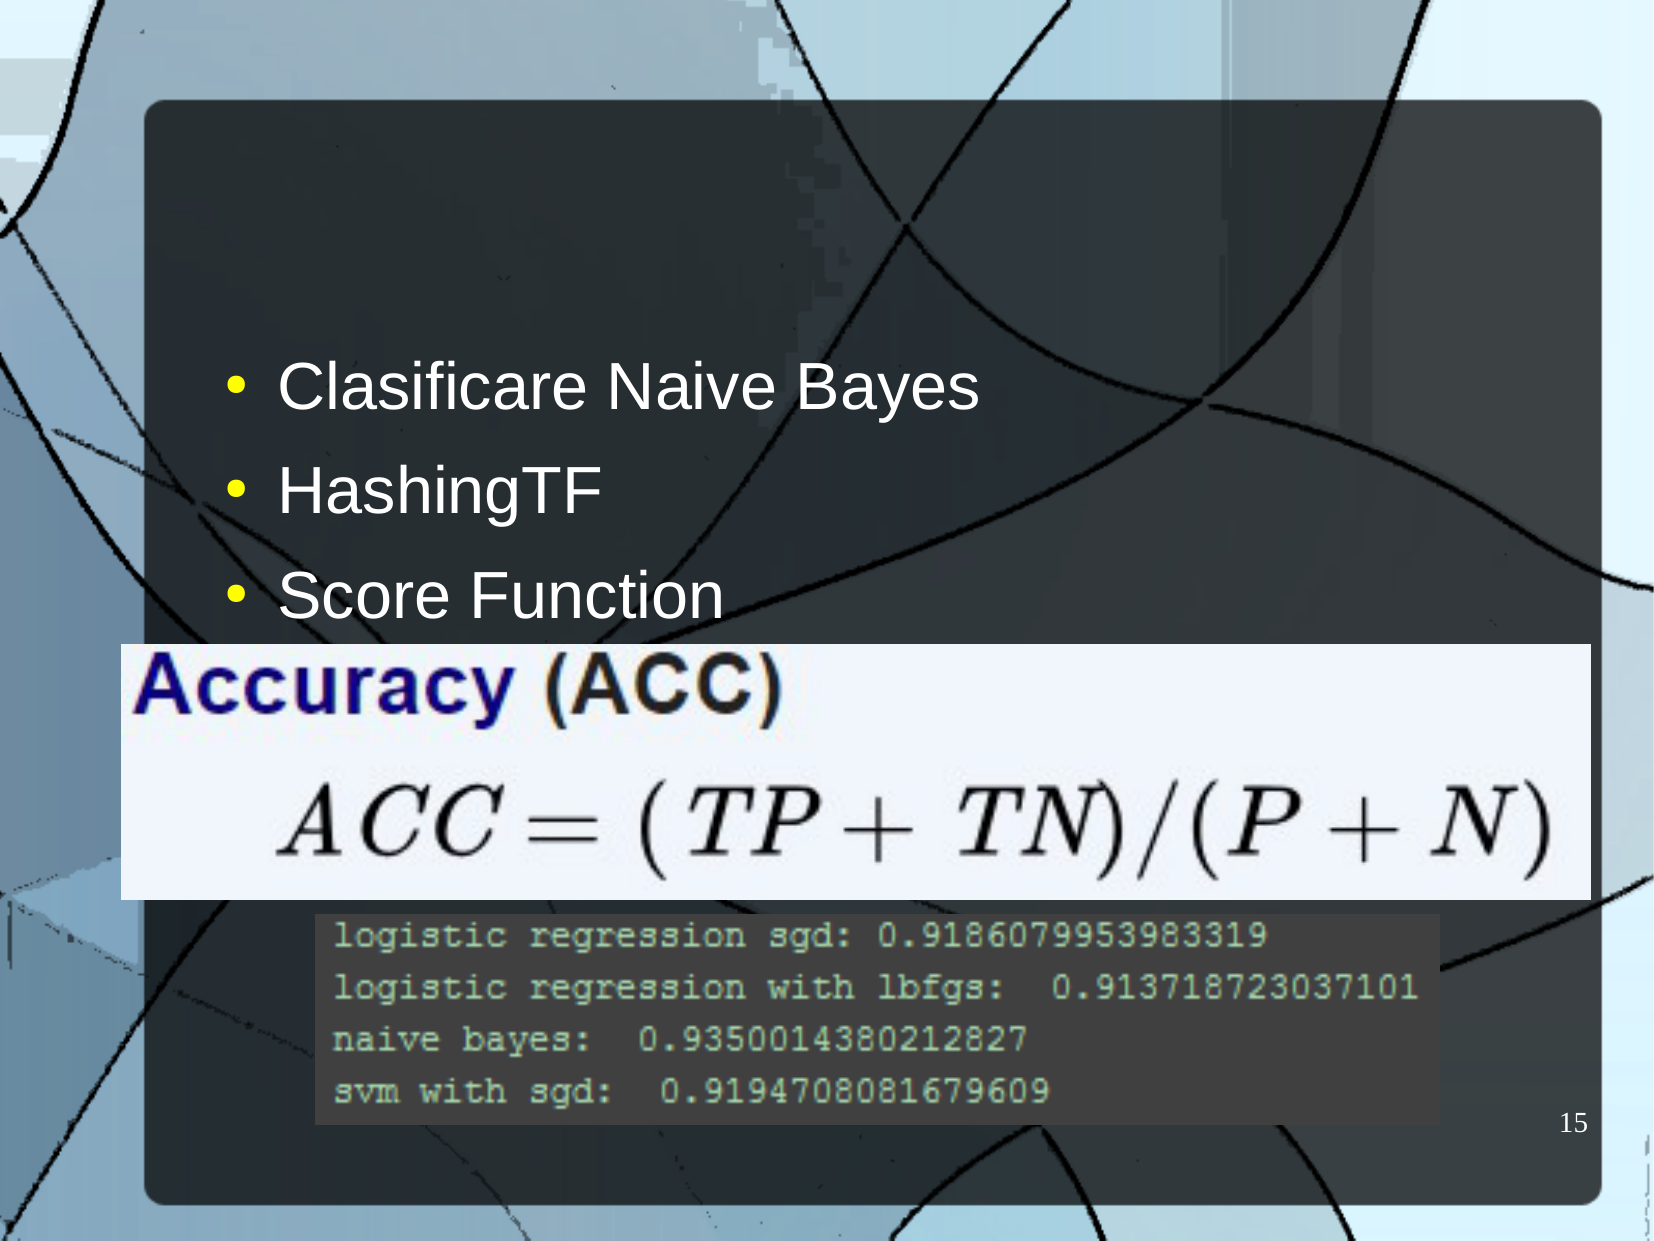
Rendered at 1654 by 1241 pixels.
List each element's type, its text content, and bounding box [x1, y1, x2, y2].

list Clasificare Naive Bayes HashingTF Score Function [206, 349, 1571, 644]
picture [0, 0, 1654, 1241]
list Clasificare Naive Bayes HashingTF Score Function [206, 901, 1571, 1034]
